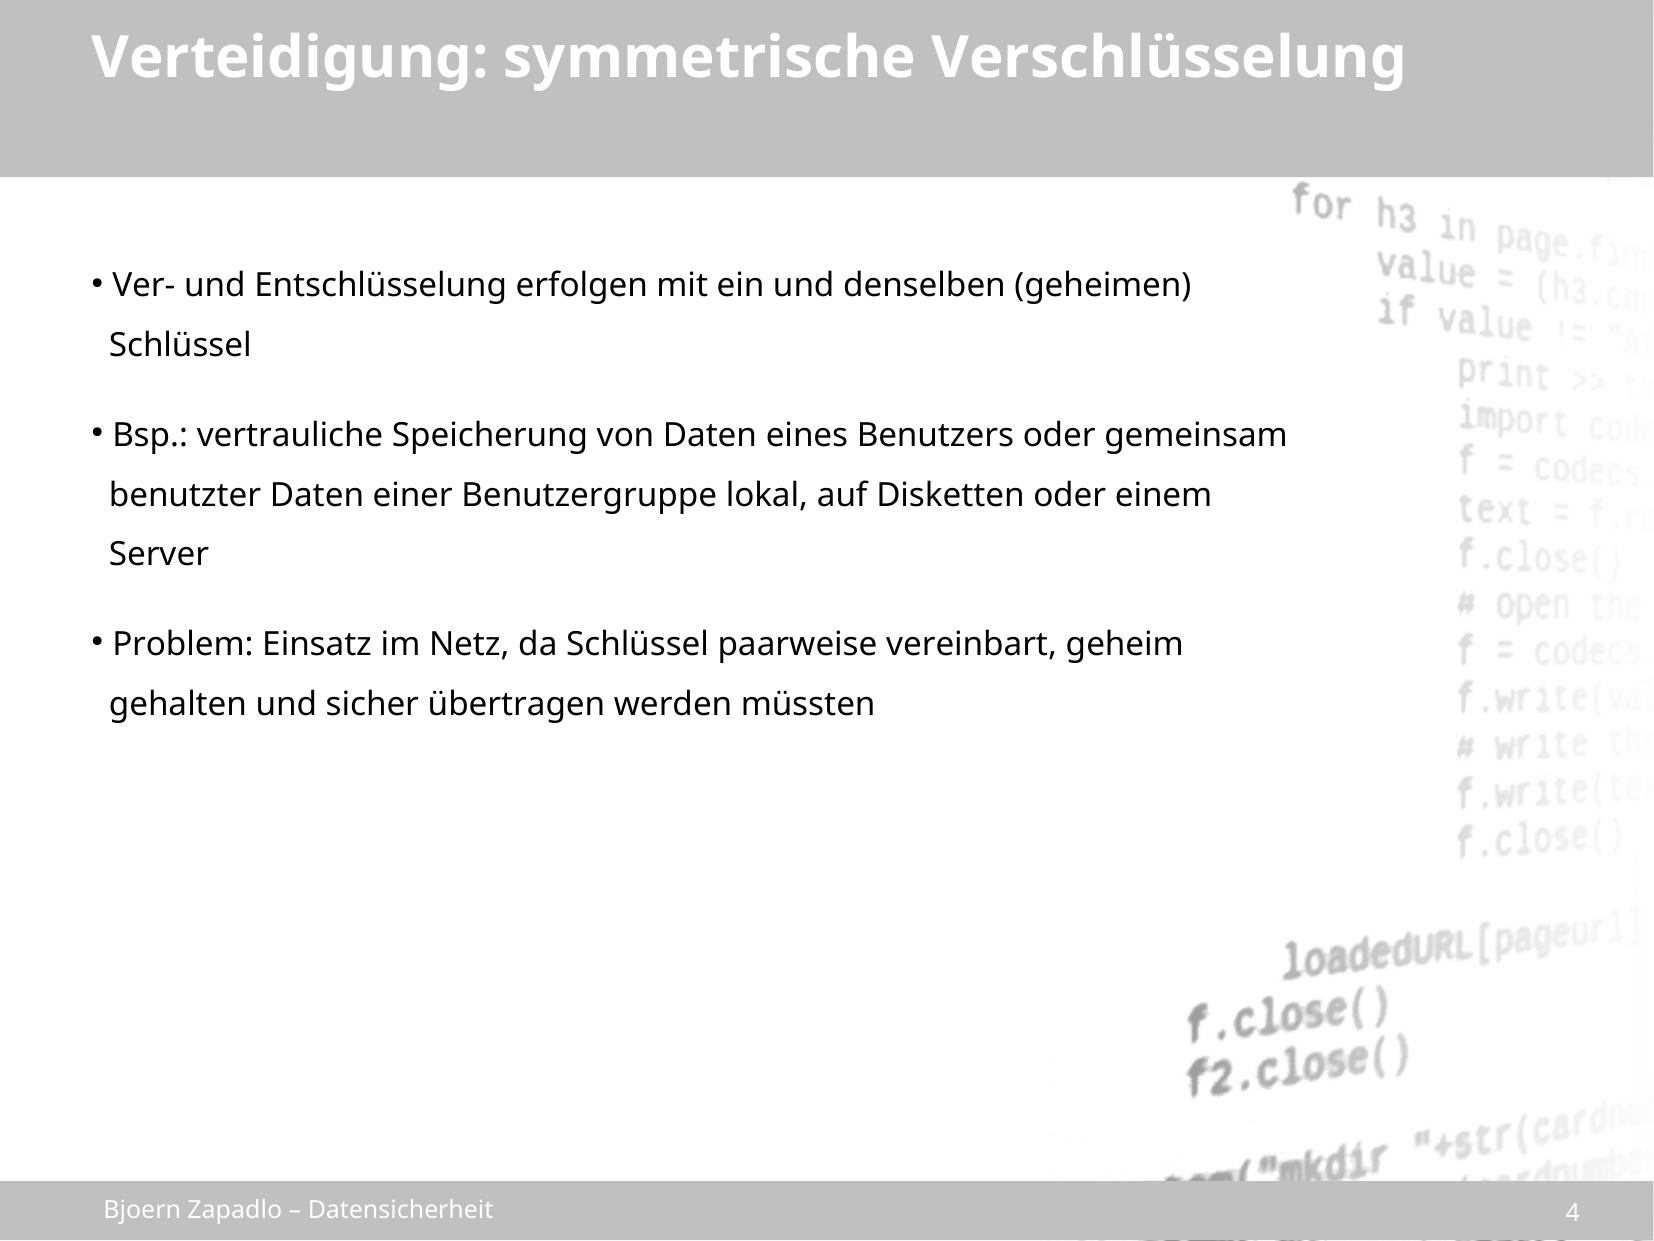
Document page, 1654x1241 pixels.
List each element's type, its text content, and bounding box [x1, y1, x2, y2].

text_box Ver- und Entschlüsselung erfolgen mit ein und denselben (geheimen) Schlüssel Bsp.: vertrauliche Speicherung von Daten eines Benutzers oder gemeinsam benutzter Daten einer Benutzergruppe lokal, auf Disketten oder einem Server Problem: Einsatz im Netz, da Schlüssel paarweise vereinbart, geheim gehalten und sicher übertragen werden müssten [76, 236, 1432, 730]
text_box Verteidigung: symmetrische Verschlüsselung [76, 17, 1607, 98]
picture [0, 178, 1654, 1181]
